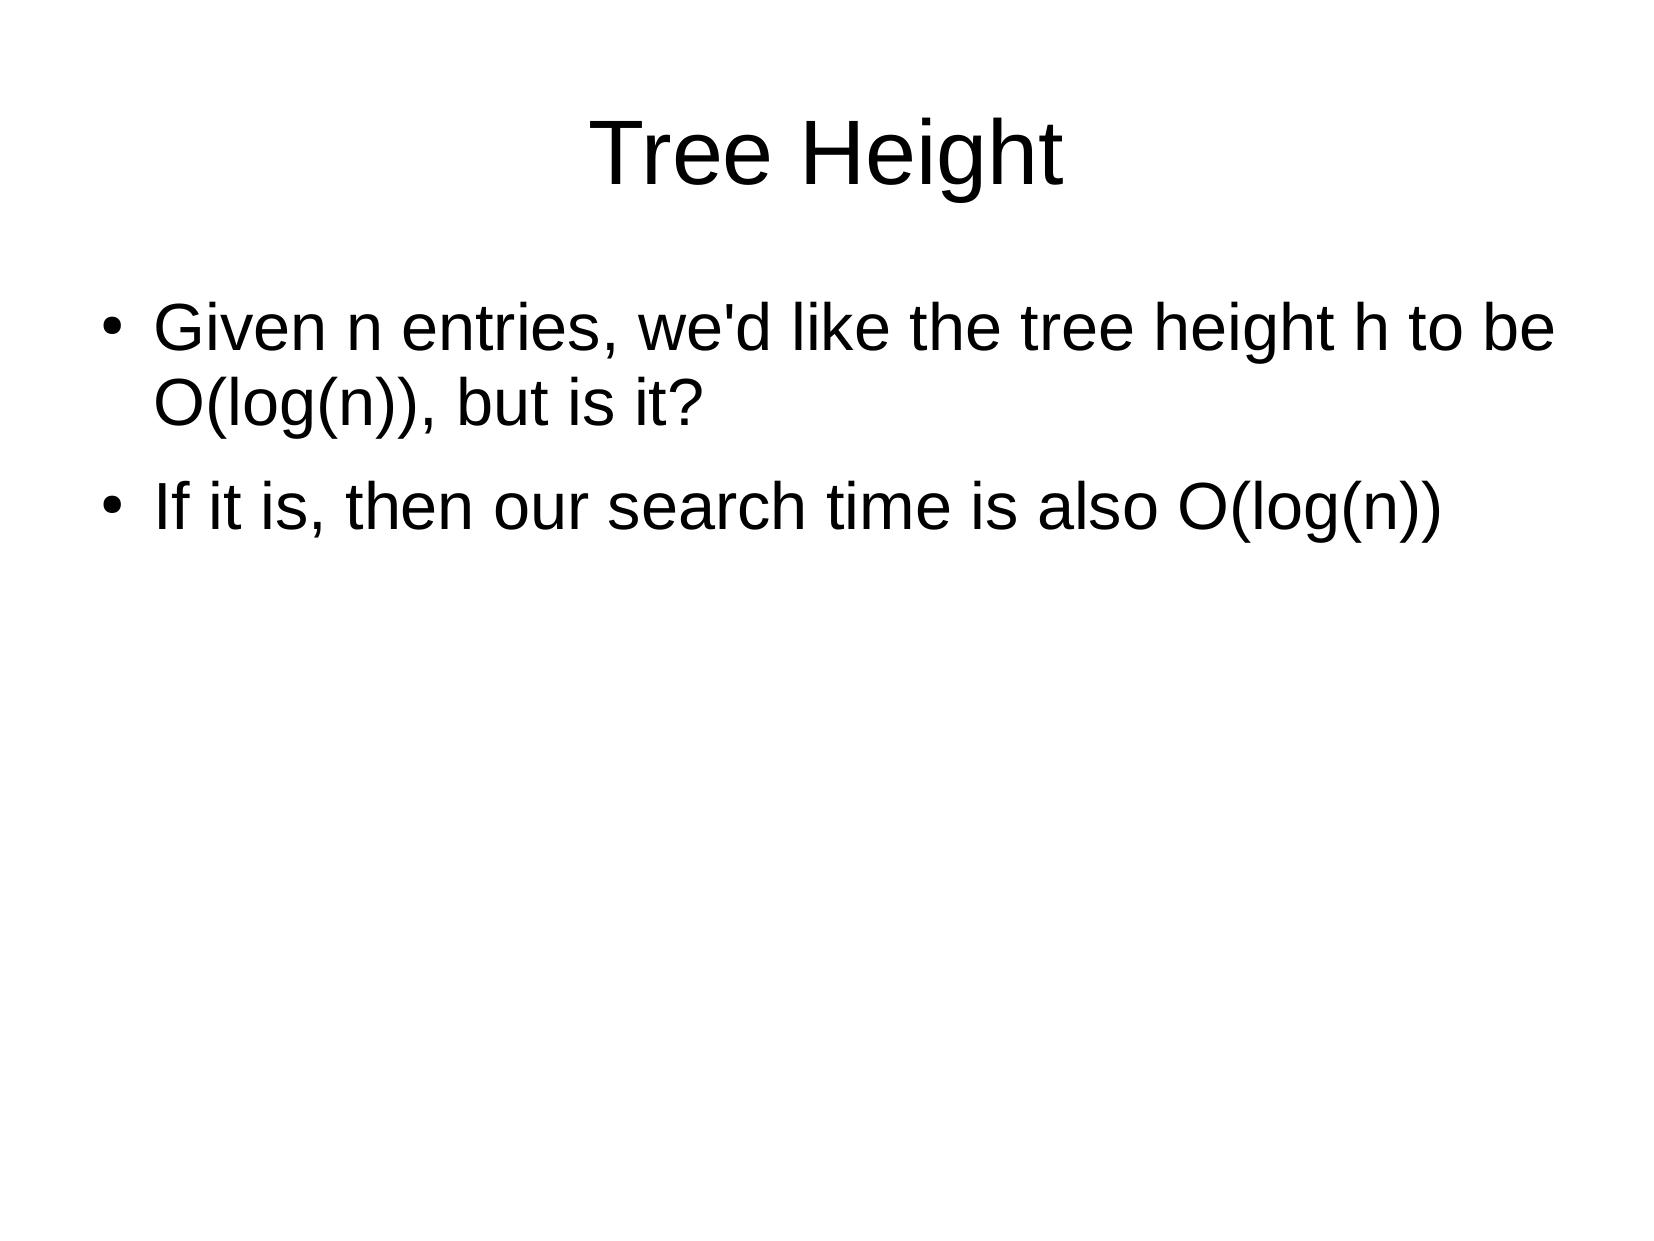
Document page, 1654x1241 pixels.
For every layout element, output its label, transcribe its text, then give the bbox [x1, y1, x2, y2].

list Given n entries, we'd like the tree height h to be O(log(n)), but is it? If it is, then our search time is also O(log(n)) [82, 290, 1571, 1094]
title Tree Height [82, 49, 1571, 257]
